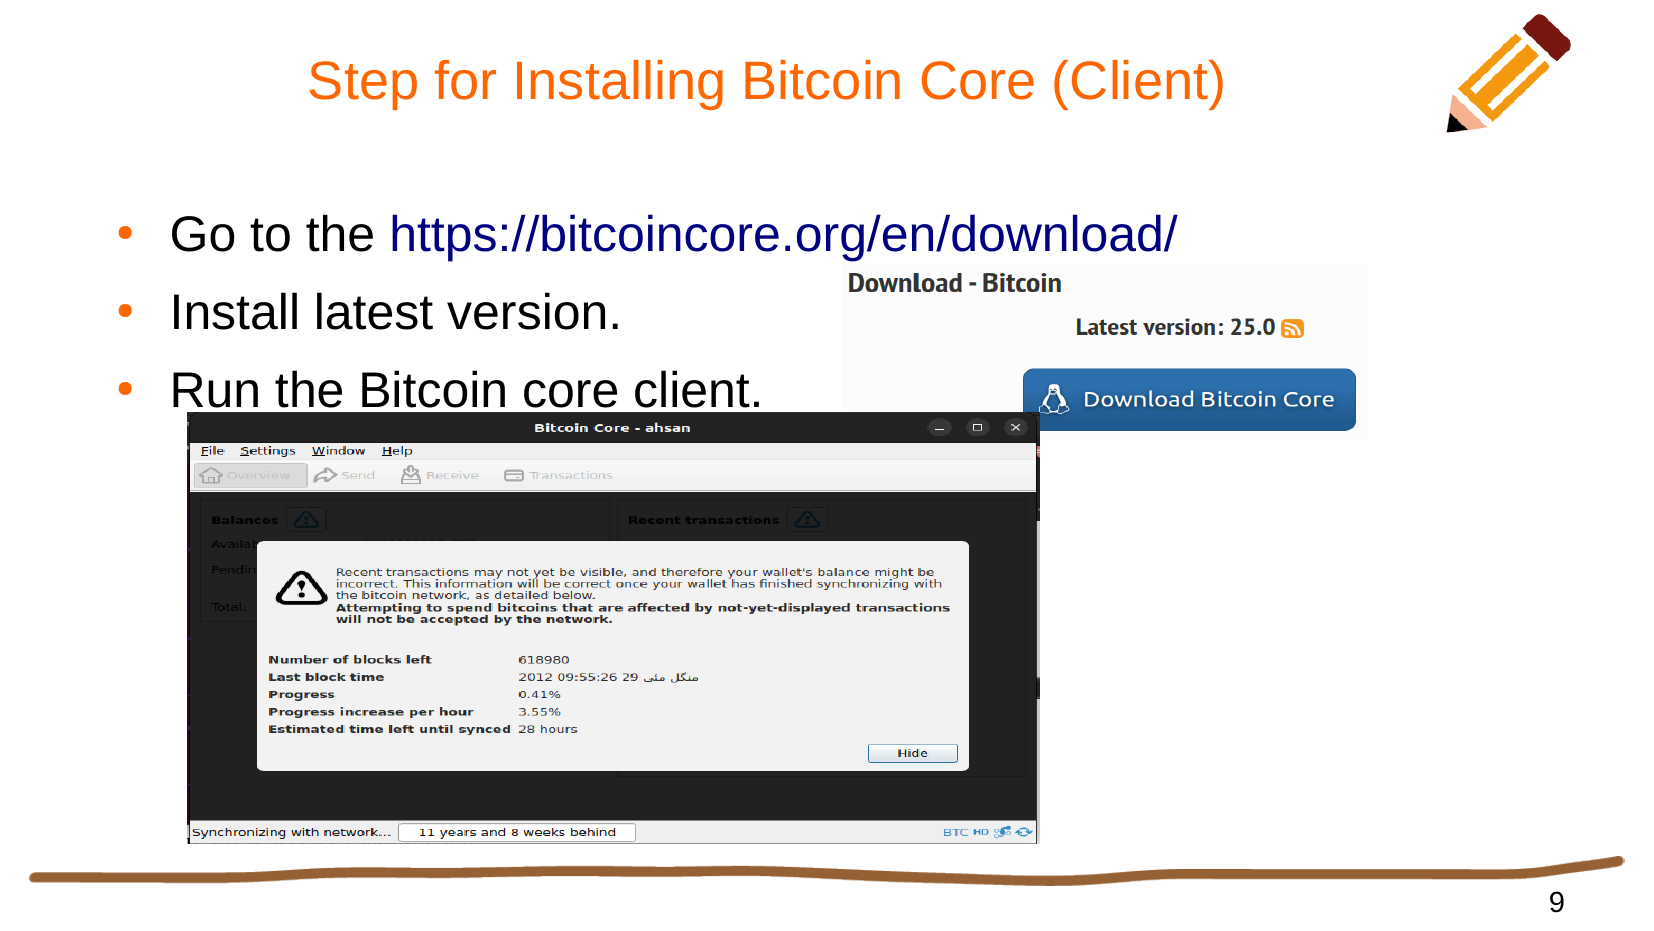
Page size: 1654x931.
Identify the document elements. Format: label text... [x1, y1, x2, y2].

list Go to the https://bitcoincore.org/en/download/ Install latest version. Run the Bitcoin core client. [98, 206, 1576, 857]
picture [1446, 14, 1571, 133]
picture [29, 856, 1625, 886]
picture [187, 264, 1368, 844]
title Step for Installing Bitcoin Core (Client) [88, 29, 1447, 133]
